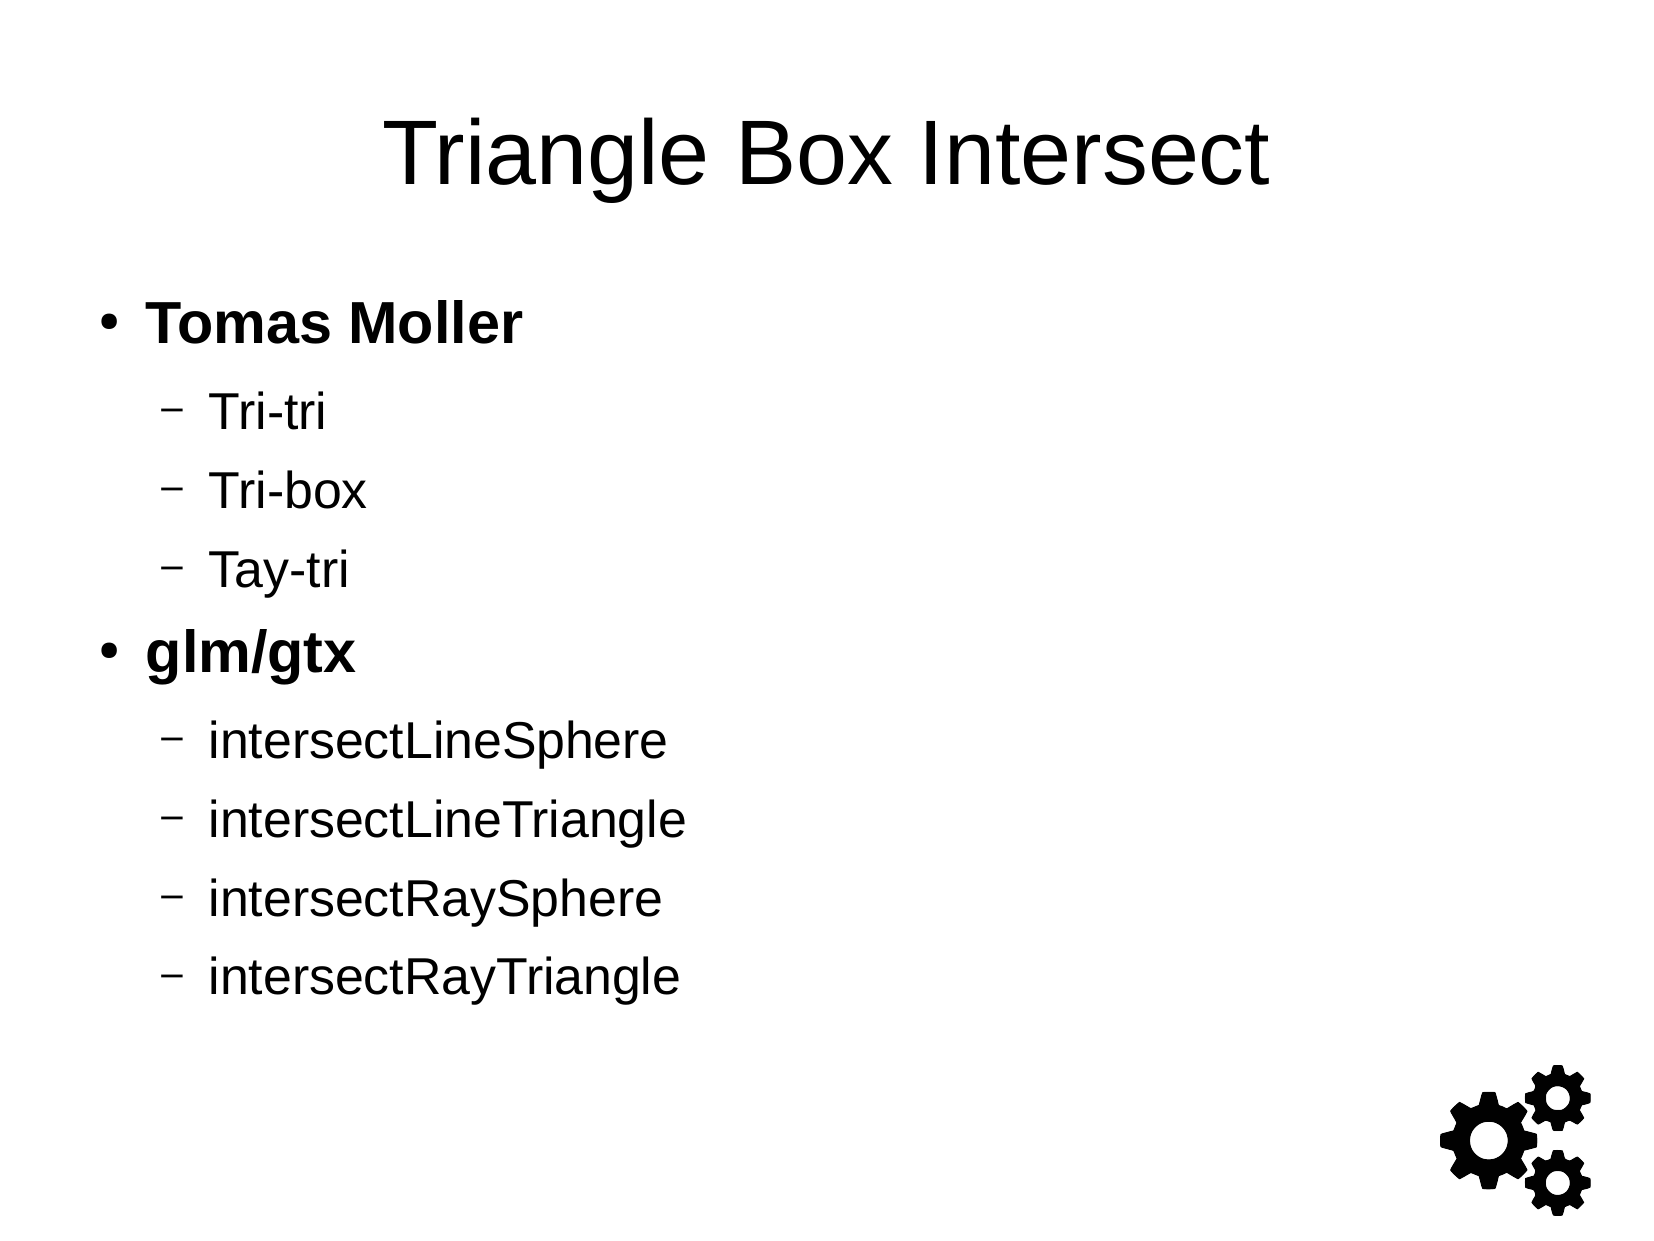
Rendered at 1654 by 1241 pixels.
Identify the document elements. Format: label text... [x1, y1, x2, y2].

title Triangle Box Intersect [82, 49, 1571, 257]
picture [1440, 1065, 1591, 1216]
list Tomas Moller Tri-tri Tri-box Tay-tri glm/gtx intersectLineSphere intersectLineTriangle intersectRaySphere intersectRayTriangle [82, 290, 1571, 1010]
